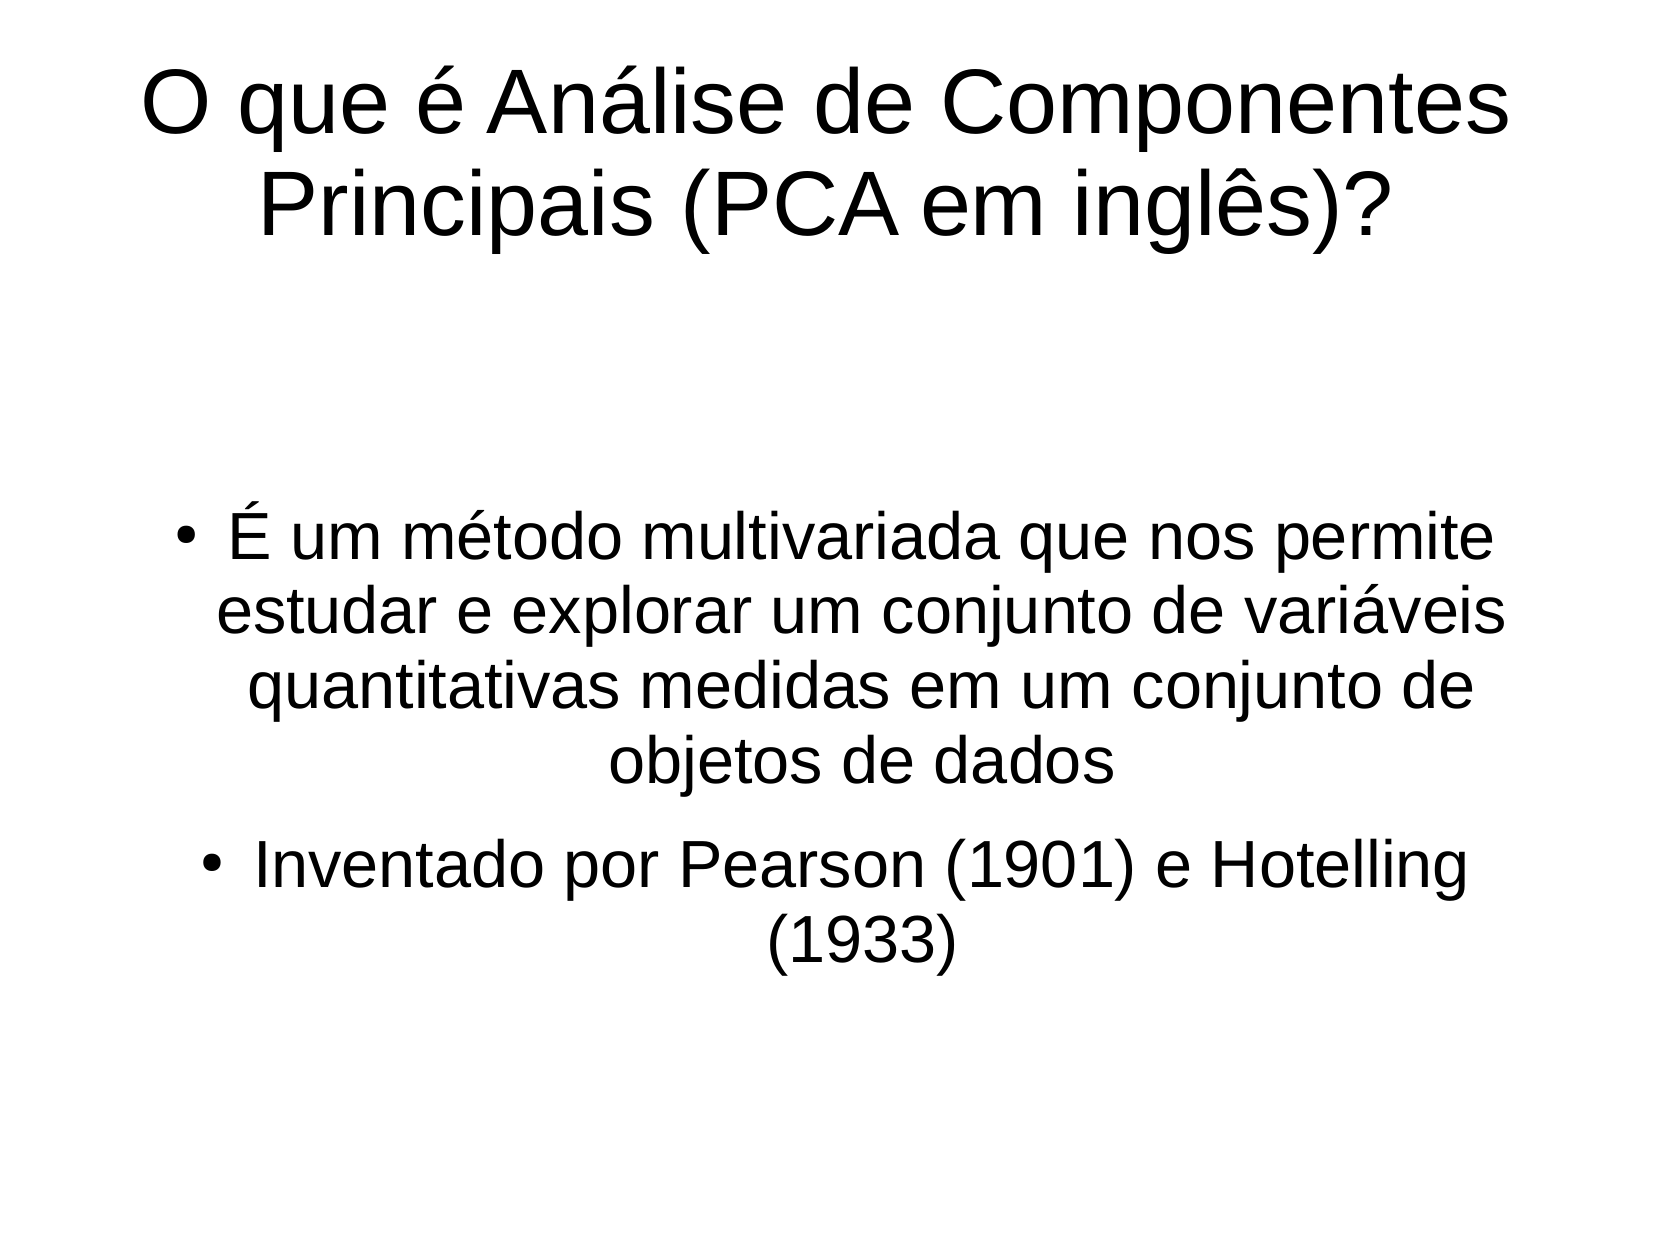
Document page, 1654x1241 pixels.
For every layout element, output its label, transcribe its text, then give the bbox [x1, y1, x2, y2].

title O que é Análise de Componentes Principais (PCA em inglês)? [82, 49, 1571, 257]
list É um método multivariada que nos permite estudar e explorar um conjunto de variáveis quantitativas medidas em um conjunto de objetos de dados Inventado por Pearson (1901) e Hotelling (1933) [82, 290, 1571, 1010]
